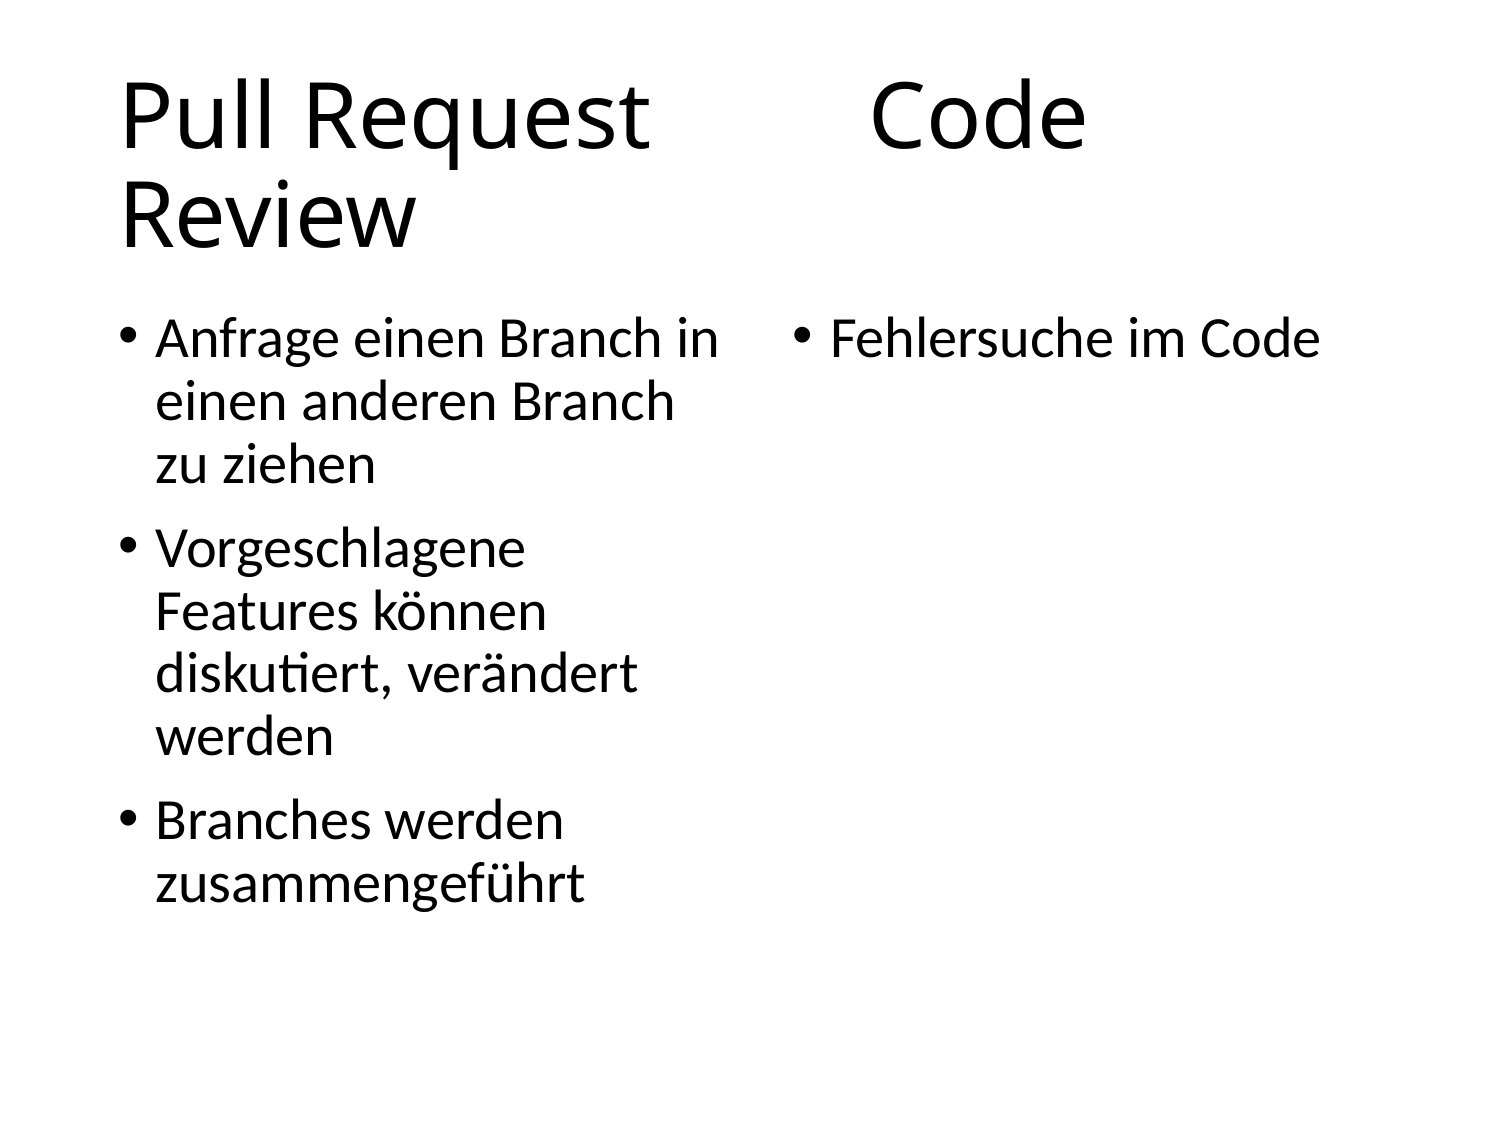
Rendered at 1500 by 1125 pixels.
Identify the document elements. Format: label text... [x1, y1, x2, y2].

title Pull Request Code Review [103, 59, 1397, 278]
list Fehlersuche im Code [777, 299, 1397, 1014]
list Anfrage einen Branch in einen anderen Branch zu ziehen Vorgeschlagene Features können diskutiert, verändert werden Branches werden zusammengeführt [103, 299, 741, 1014]
